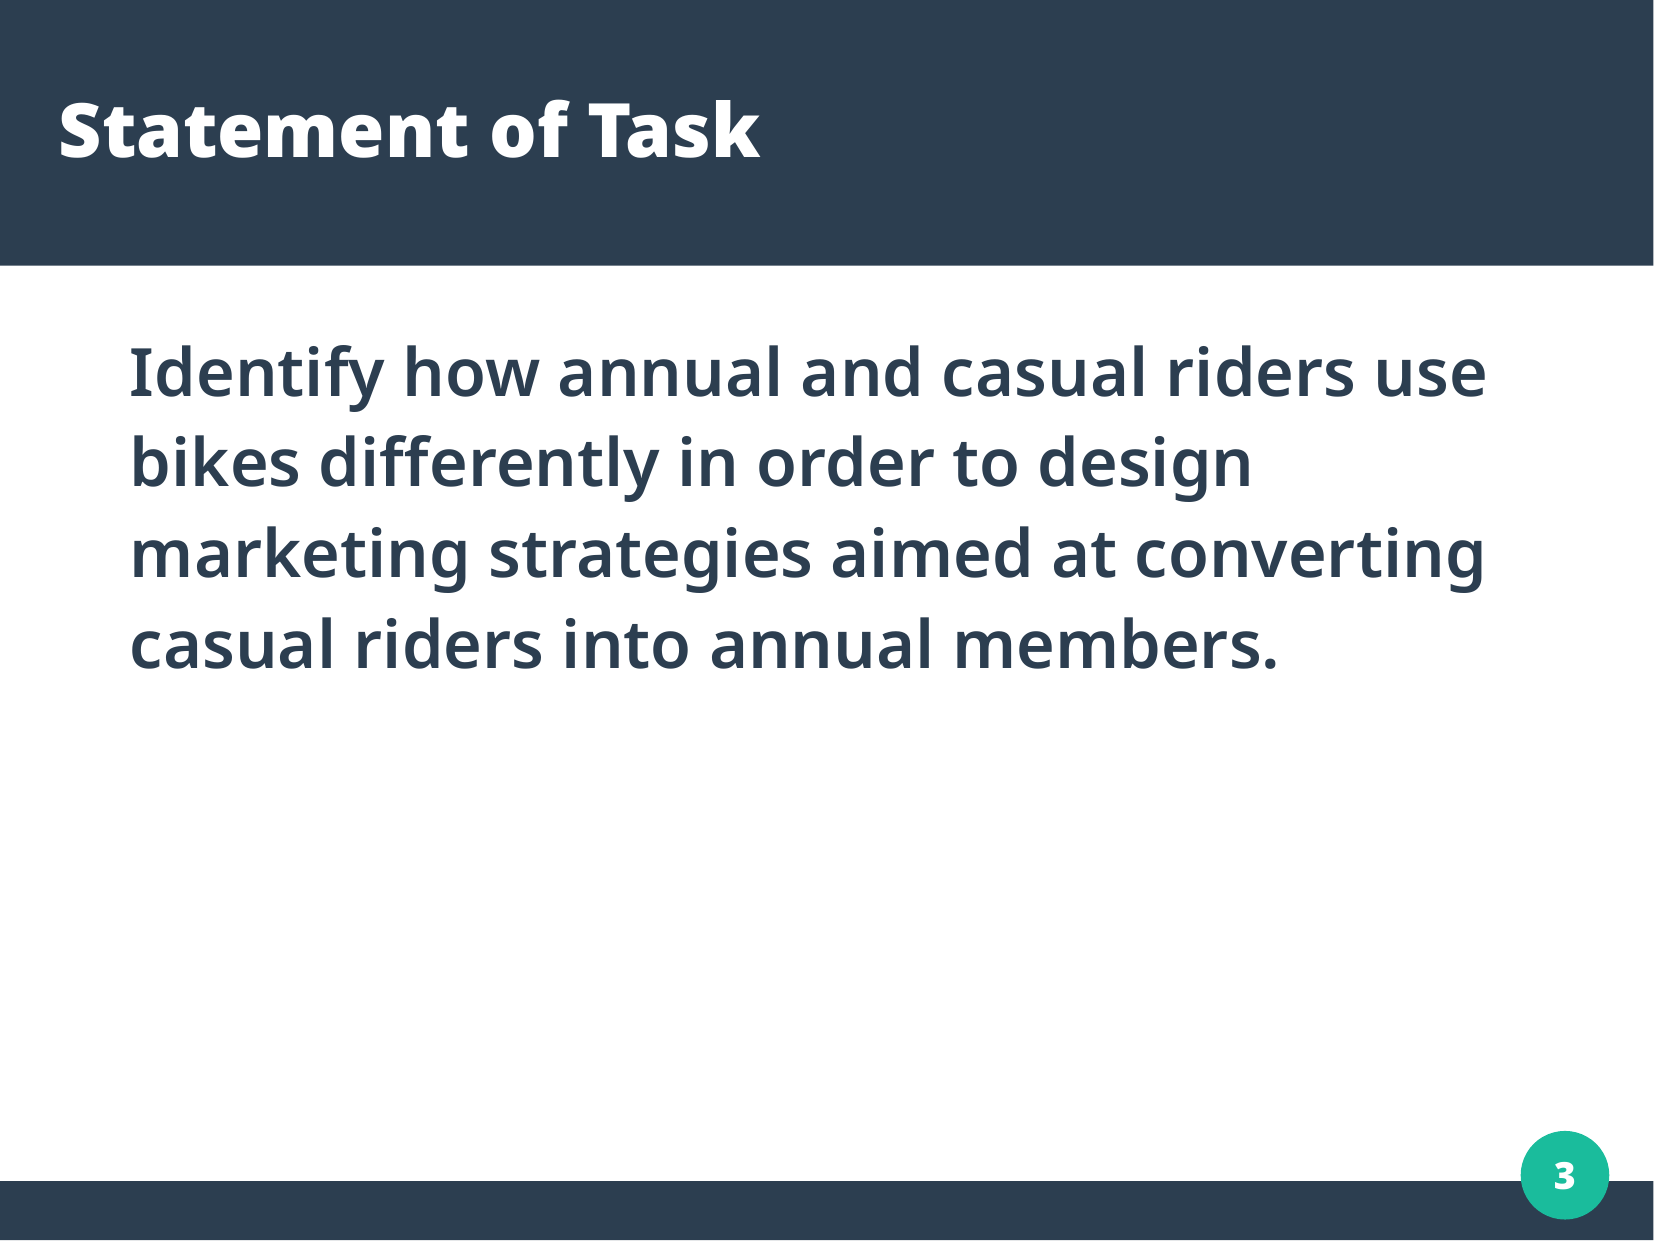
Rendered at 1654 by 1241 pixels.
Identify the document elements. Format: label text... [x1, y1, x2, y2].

list Identify how annual and casual riders use bikes differently in order to design marketing strategies aimed at converting casual riders into annual members. [59, 324, 1595, 1152]
title Statement of Task [59, 49, 1595, 207]
